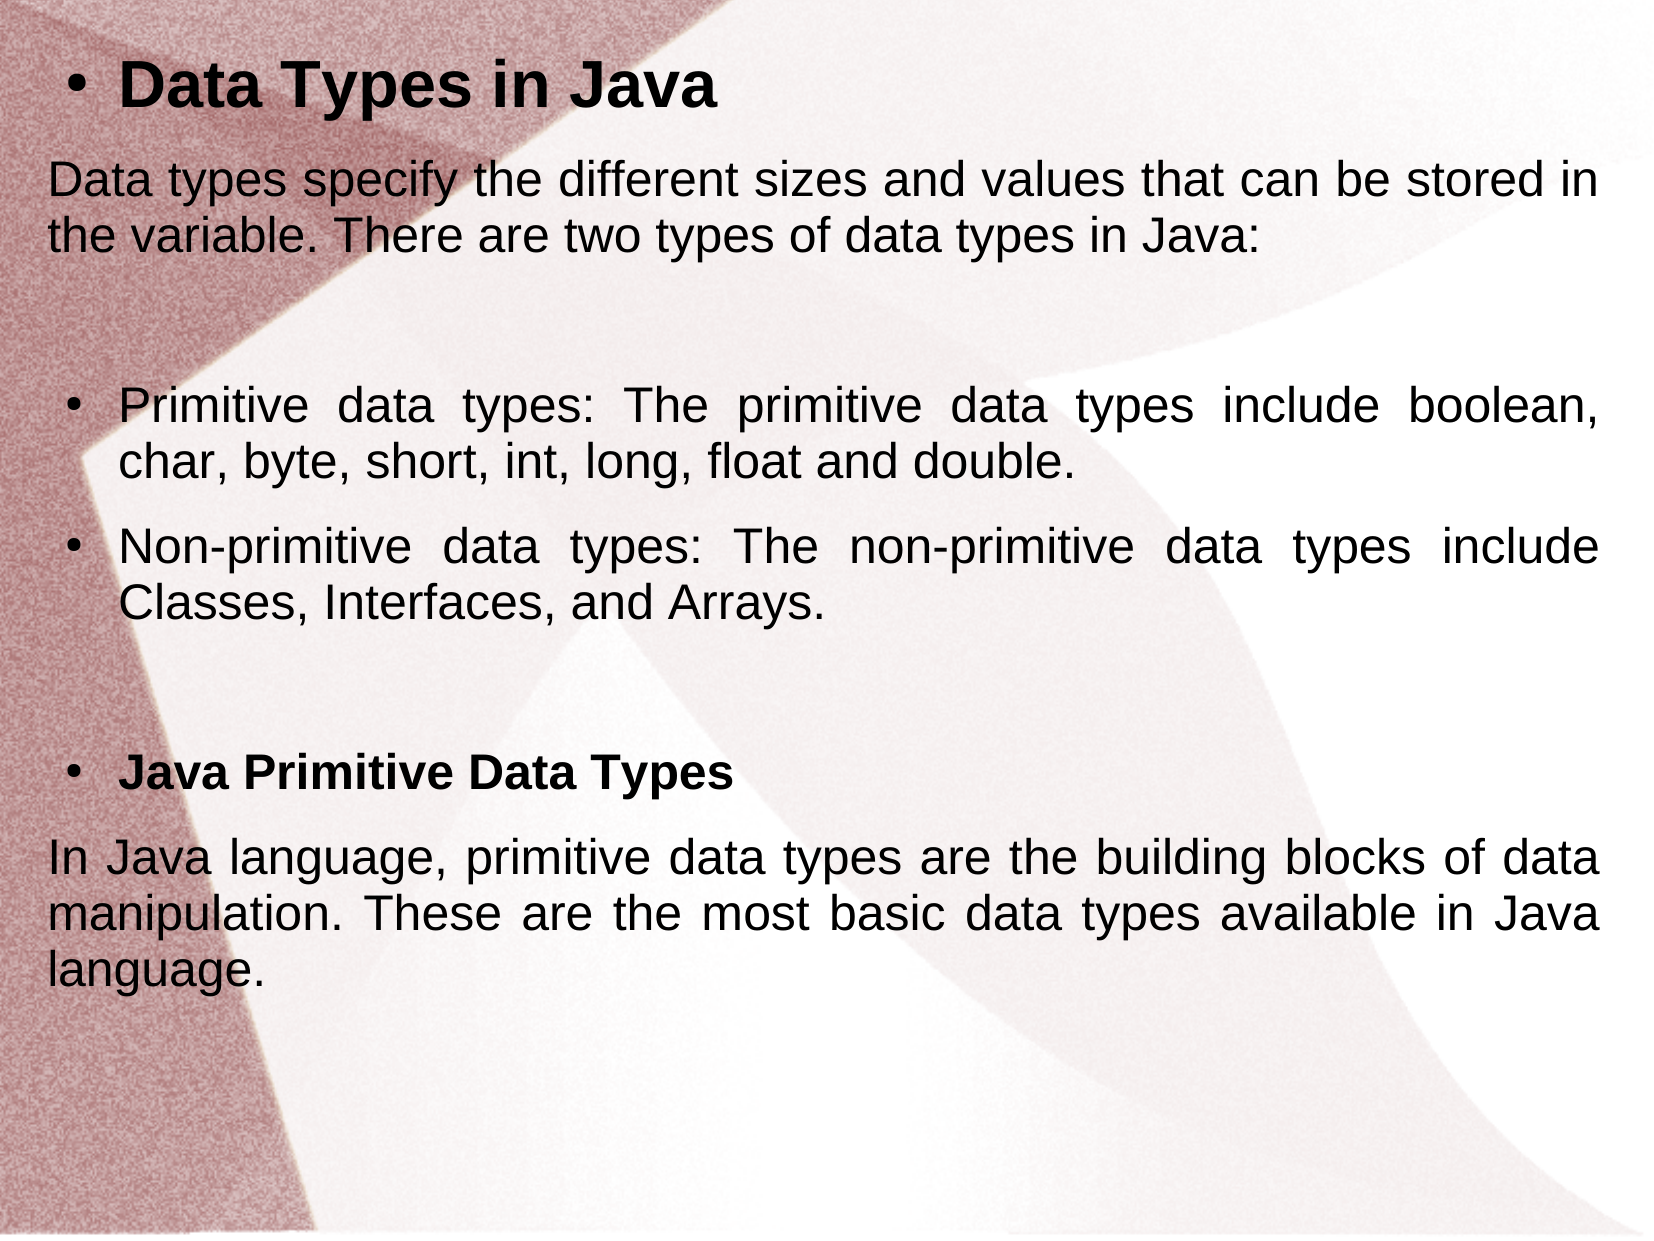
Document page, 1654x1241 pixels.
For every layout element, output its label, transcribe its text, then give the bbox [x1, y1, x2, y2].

list Data Types in Java Data types specify the different sizes and values that can be stored in the variable. There are two types of data types in Java: Primitive data types: The primitive data types include boolean, char, byte, short, int, long, float and double. Non-primitive data types: The non-primitive data types include Classes, Interfaces, and Arrays. Java Primitive Data Types In Java language, primitive data types are the building blocks of data manipulation. These are the most basic data types available in Java language. [47, 47, 1601, 1193]
picture [0, 0, 1654, 1241]
